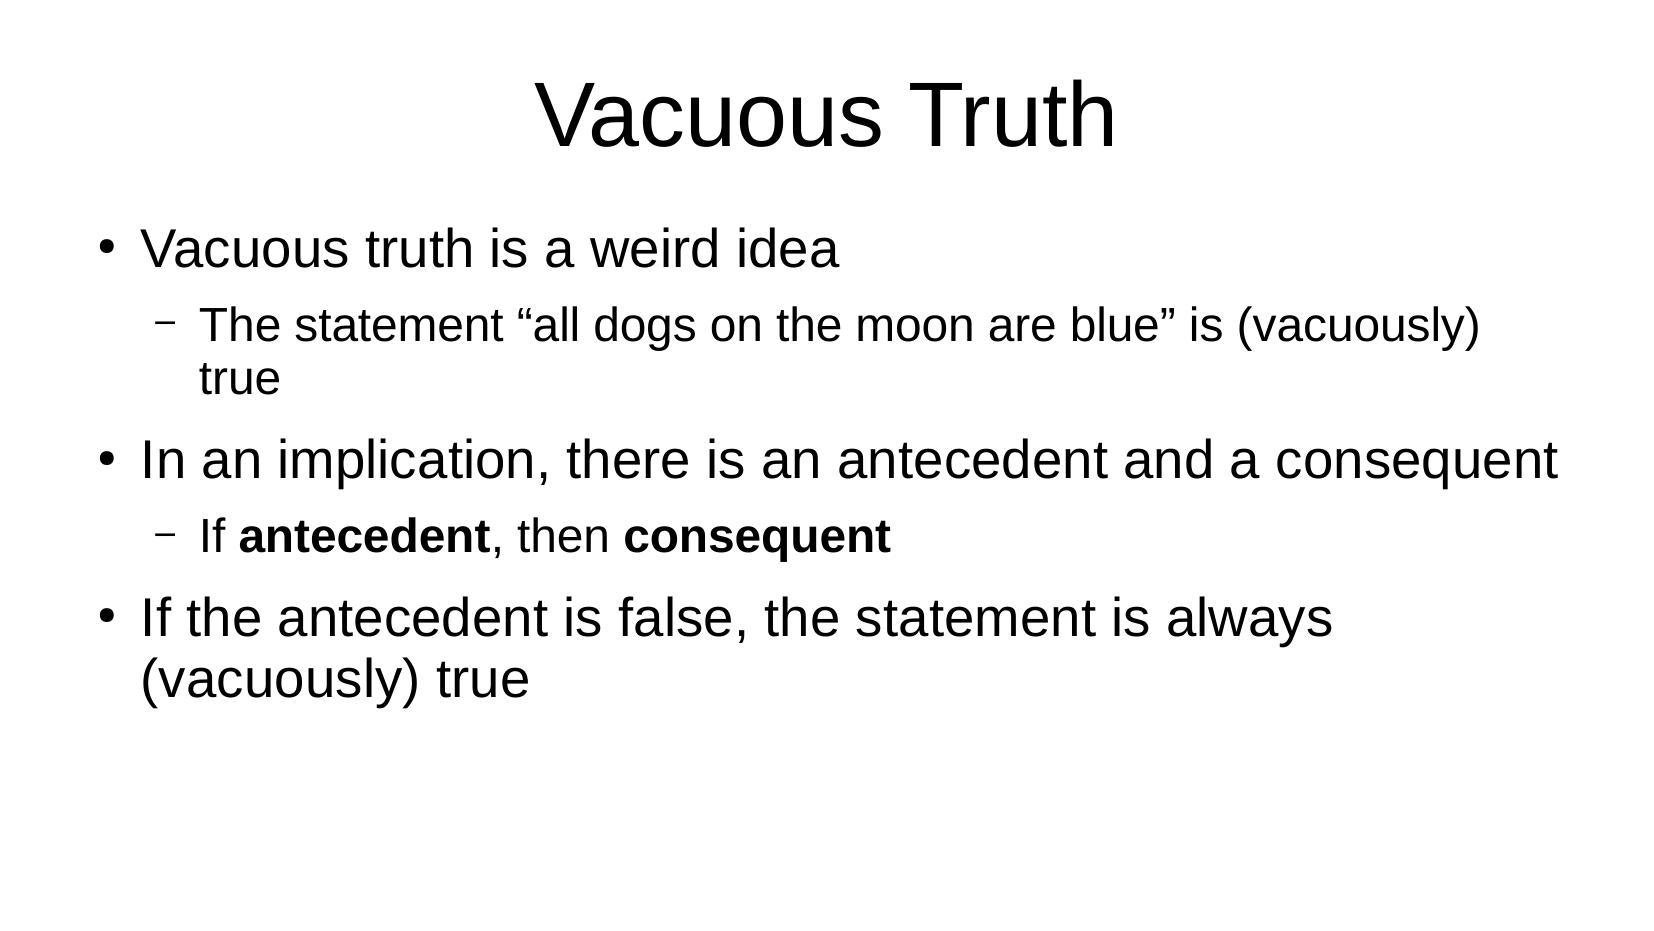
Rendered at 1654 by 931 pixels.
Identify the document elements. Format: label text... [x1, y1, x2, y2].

list Vacuous truth is a weird idea The statement “all dogs on the moon are blue” is (vacuously) true In an implication, there is an antecedent and a consequent If antecedent, then consequent If the antecedent is false, the statement is always (vacuously) true [82, 217, 1571, 758]
title Vacuous Truth [82, 37, 1571, 193]
